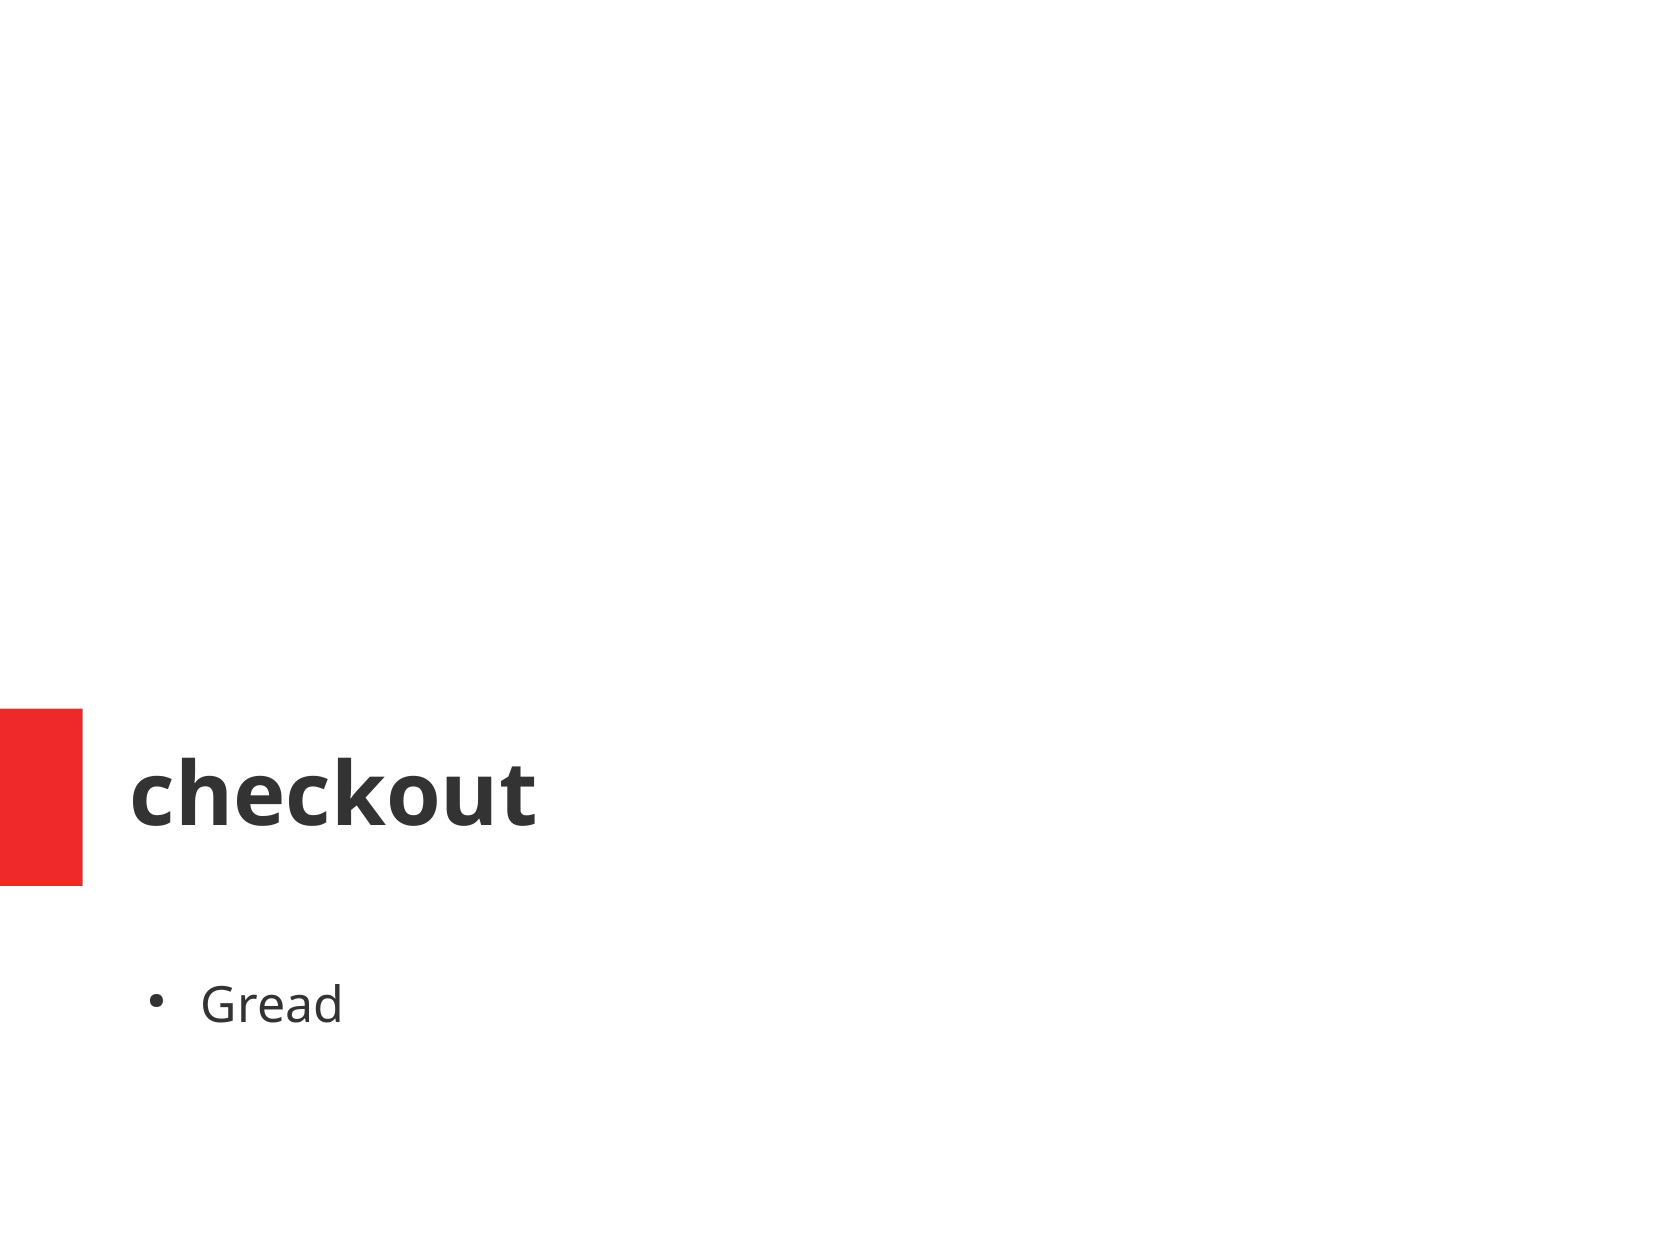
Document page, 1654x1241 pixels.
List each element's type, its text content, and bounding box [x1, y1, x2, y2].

title checkout [129, 673, 1536, 910]
list Gread [129, 968, 1536, 1241]
